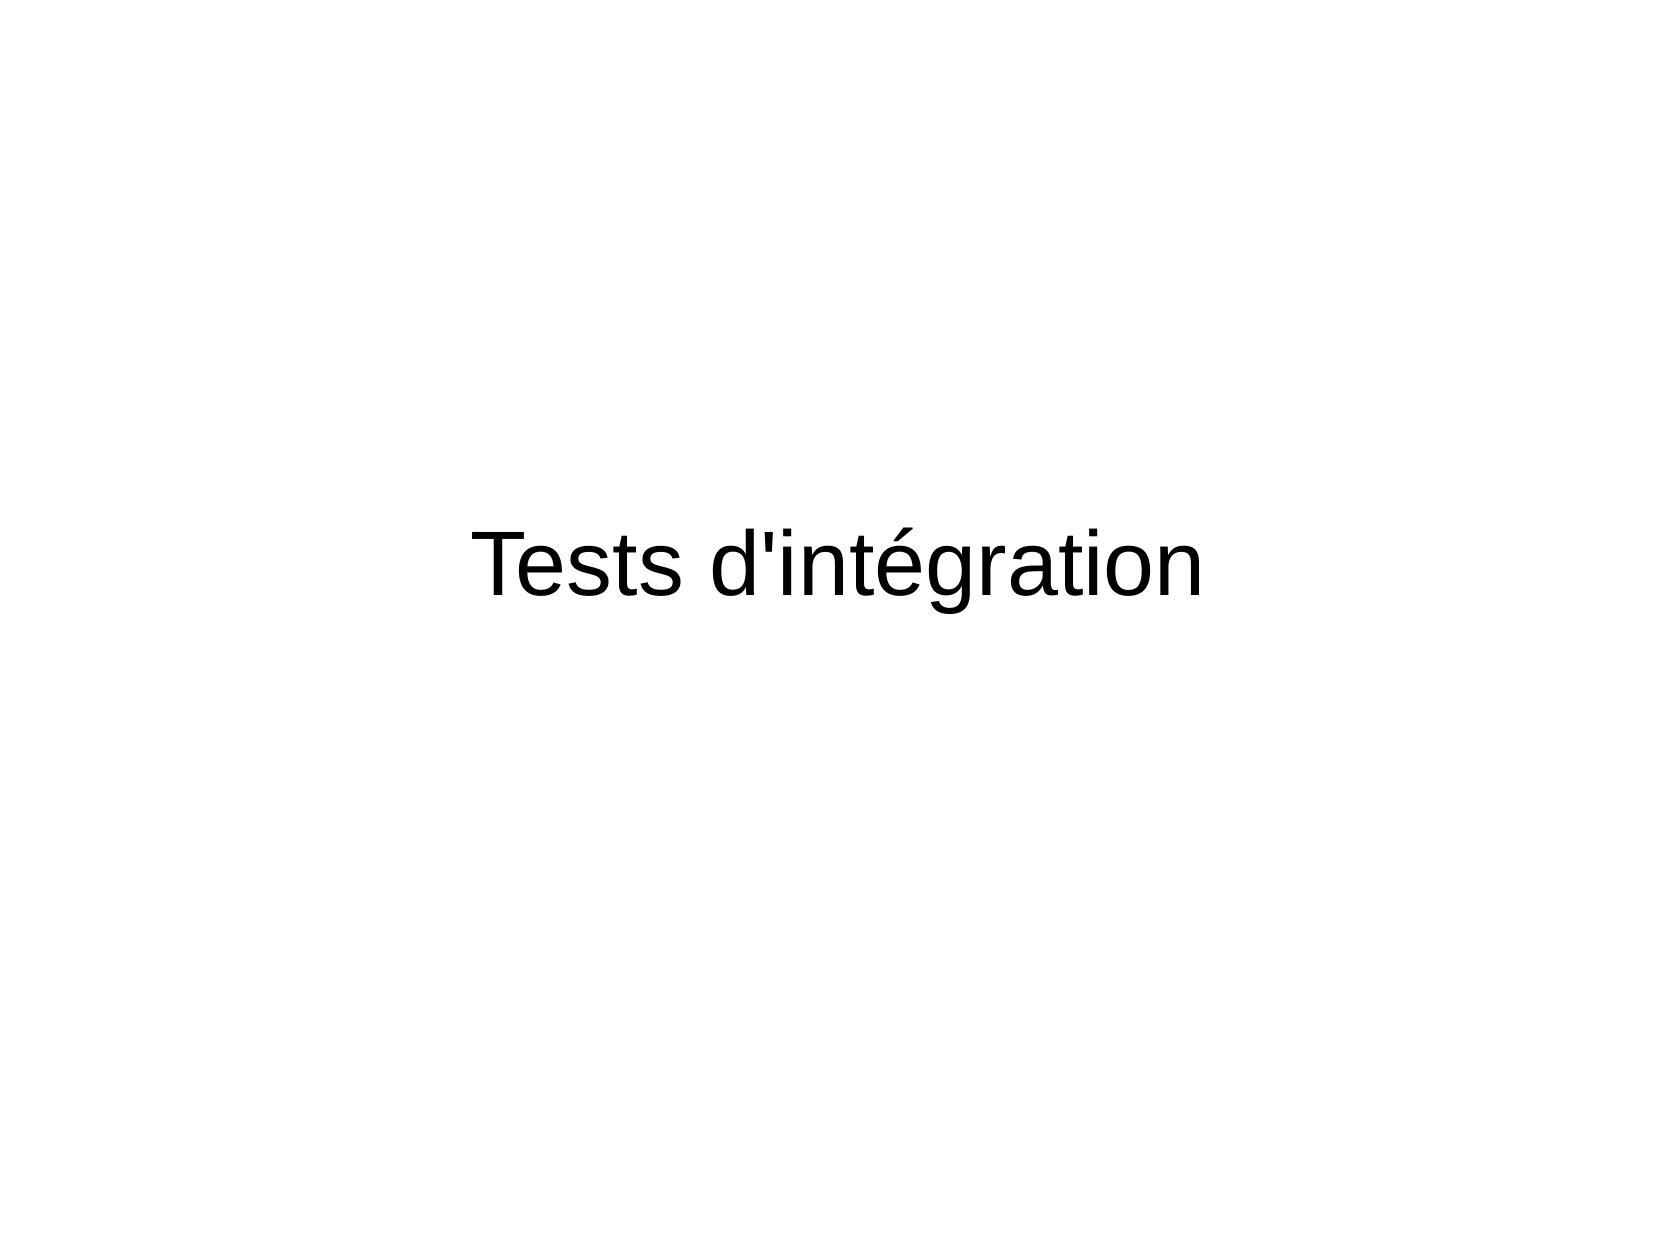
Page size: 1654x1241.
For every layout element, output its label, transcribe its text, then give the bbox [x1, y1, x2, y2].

title Tests d'intégration [94, 460, 1583, 668]
